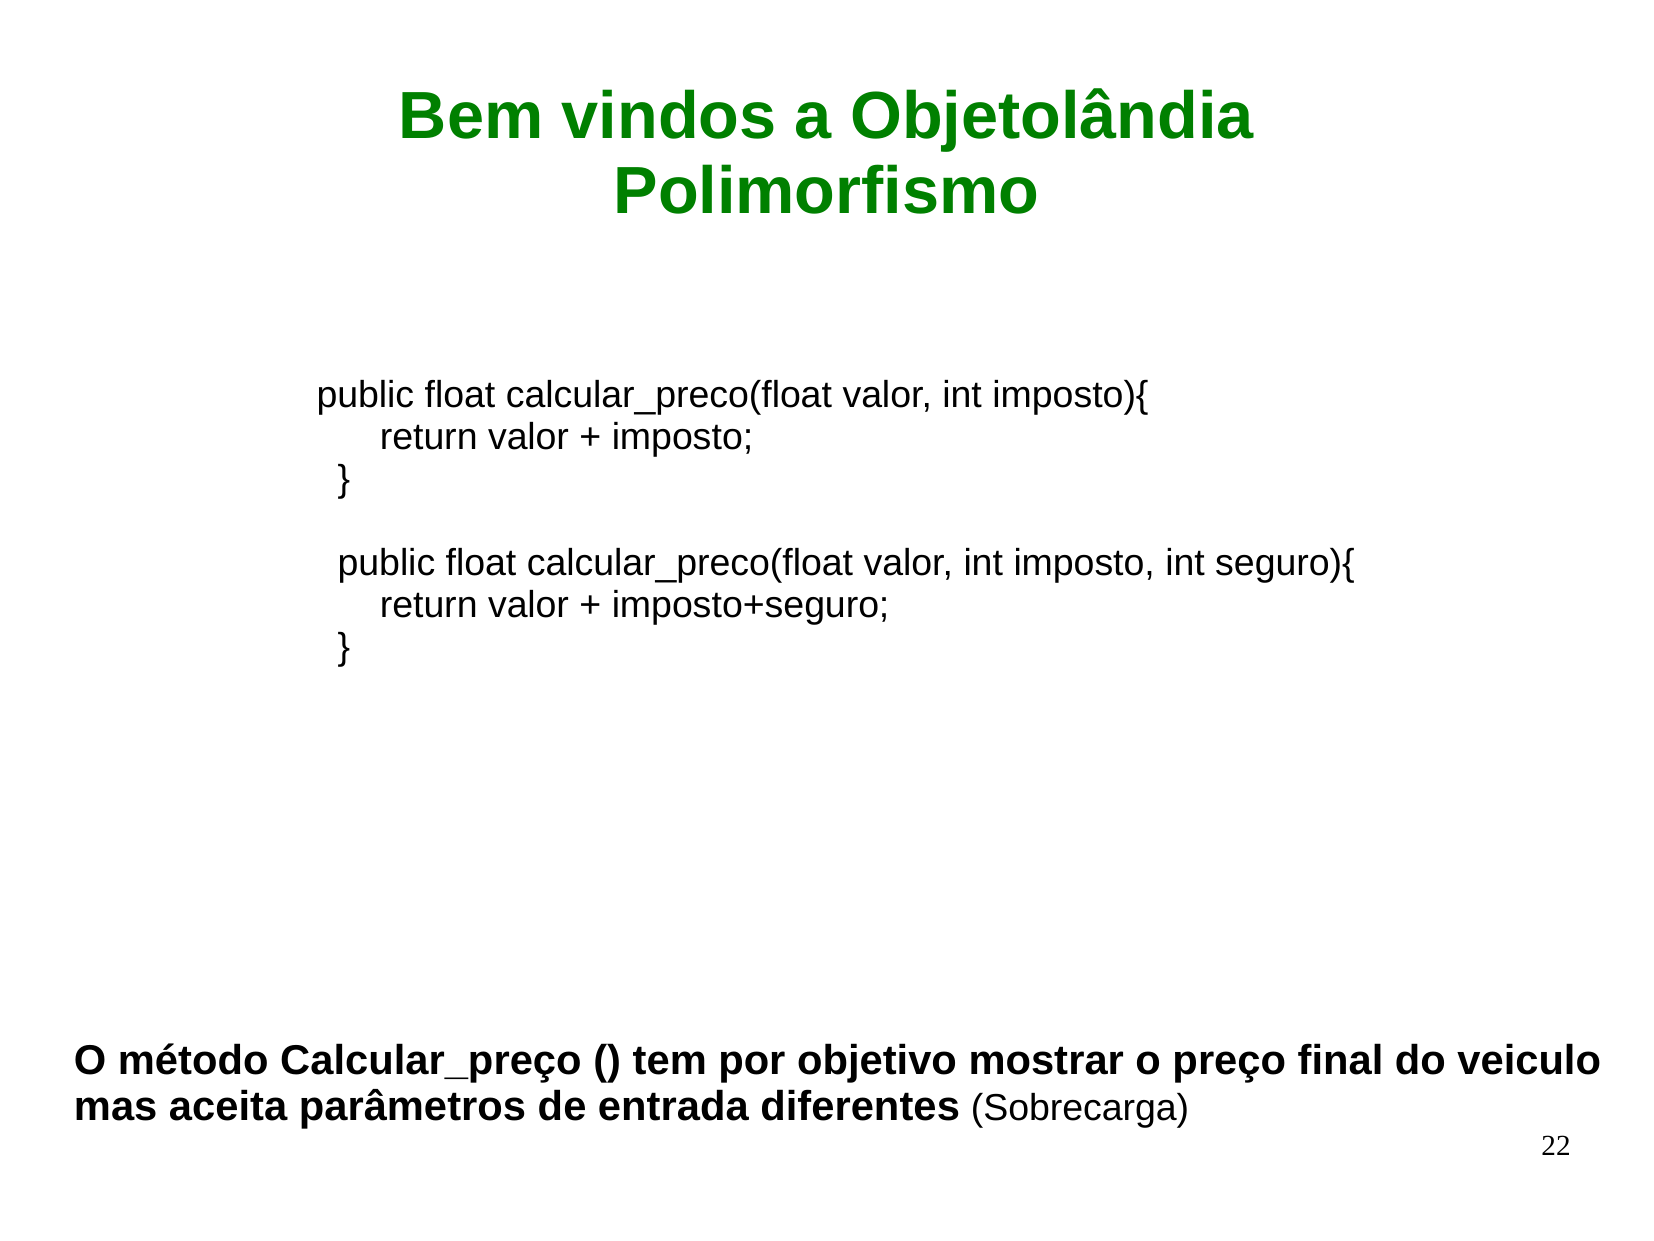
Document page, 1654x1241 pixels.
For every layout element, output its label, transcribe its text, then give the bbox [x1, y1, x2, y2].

text_box O método Calcular_preço () tem por objetivo mostrar o preço final do veiculo mas aceita parâmetros de entrada diferentes (Sobrecarga) [59, 1029, 1617, 1181]
title Bem vindos a Objetolândia Polimorfismo [82, 49, 1571, 257]
text_box public float calcular_preco(float valor, int imposto){ return valor + imposto; } public float calcular_preco(float valor, int imposto, int seguro){ return valor + imposto+seguro; } [301, 366, 1370, 778]
